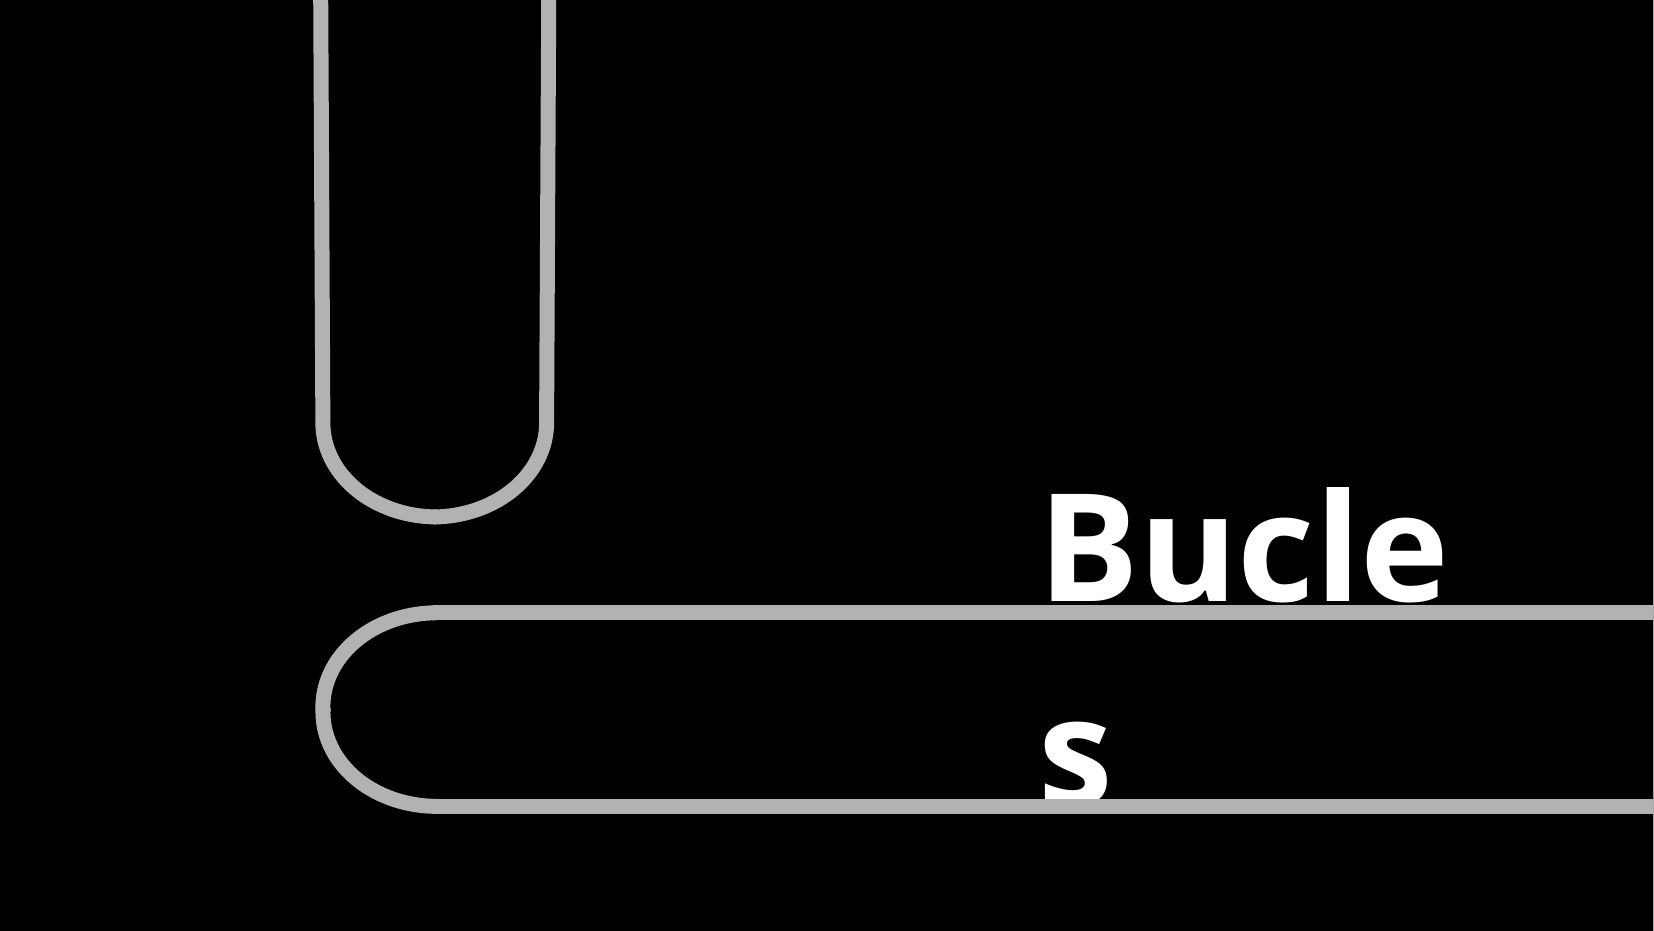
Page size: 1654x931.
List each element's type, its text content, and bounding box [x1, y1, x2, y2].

text_box Bucles [1023, 433, 1497, 599]
text_box [0, 0, 1654, 931]
